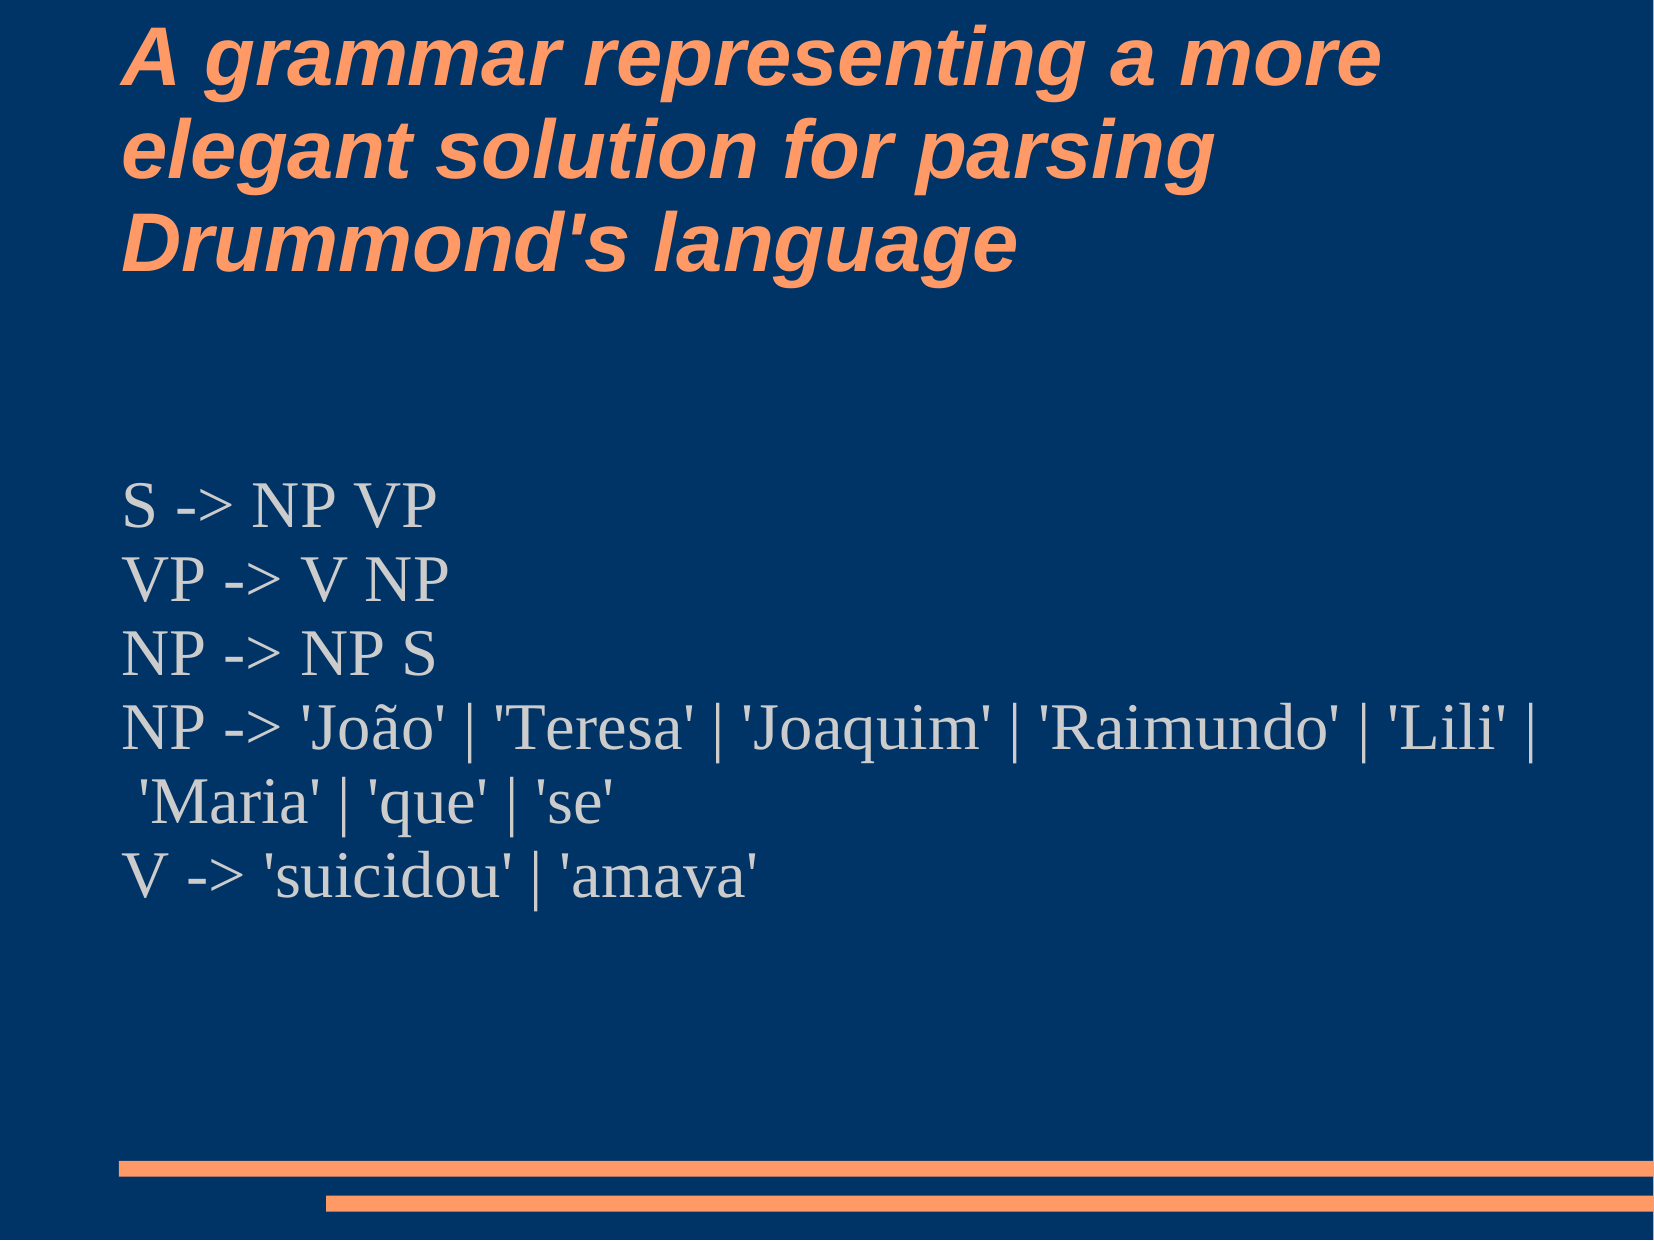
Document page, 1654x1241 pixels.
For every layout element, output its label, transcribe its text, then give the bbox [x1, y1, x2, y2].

subtitle S -> NP VP VP -> V NP NP -> NP S NP -> 'João' | 'Teresa' | 'Joaquim' | 'Raimundo' | 'Lili' | 'Maria' | 'que' | 'se' V -> 'suicidou' | 'amava' [121, 322, 1561, 1132]
title A grammar representing a more elegant solution for parsing Drummond's language [121, 9, 1534, 290]
